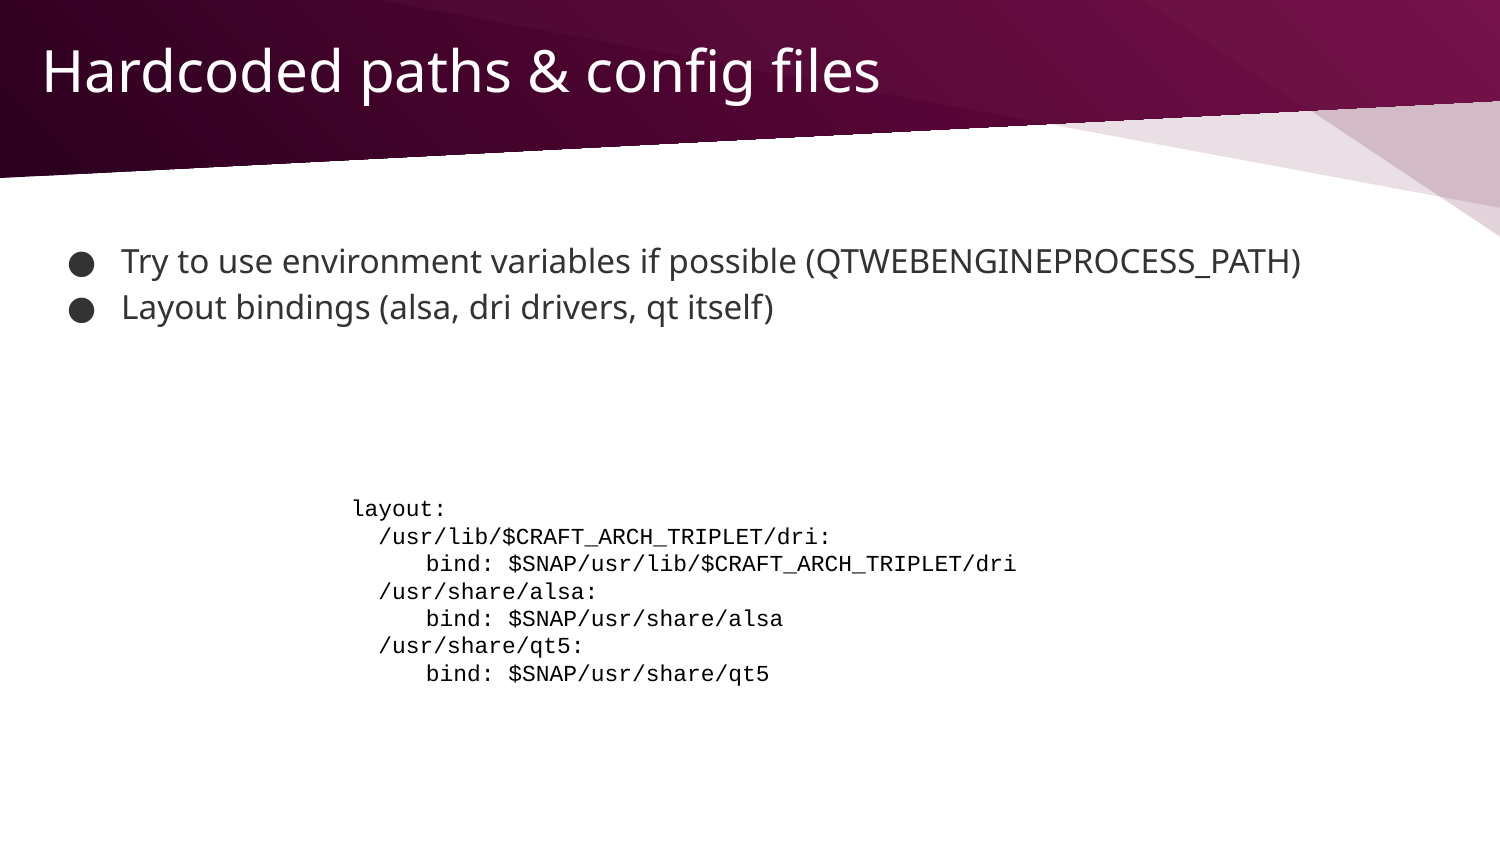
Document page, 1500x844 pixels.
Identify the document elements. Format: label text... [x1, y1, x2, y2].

list Try to use environment variables if possible (QTWEBENGINEPROCESS_PATH) Layout bindings (alsa, dri drivers, qt itself) [35, 229, 1324, 727]
text_box layout: /usr/lib/$CRAFT_ARCH_TRIPLET/dri: bind: $SNAP/usr/lib/$CRAFT_ARCH_TRIPLET/dri /usr/share/alsa: bind: $SNAP/usr/share/alsa /usr/share/qt5: bind: $SNAP/usr/share/qt5 [335, 478, 1042, 702]
title Hardcoded paths & config files [41, 5, 1336, 134]
